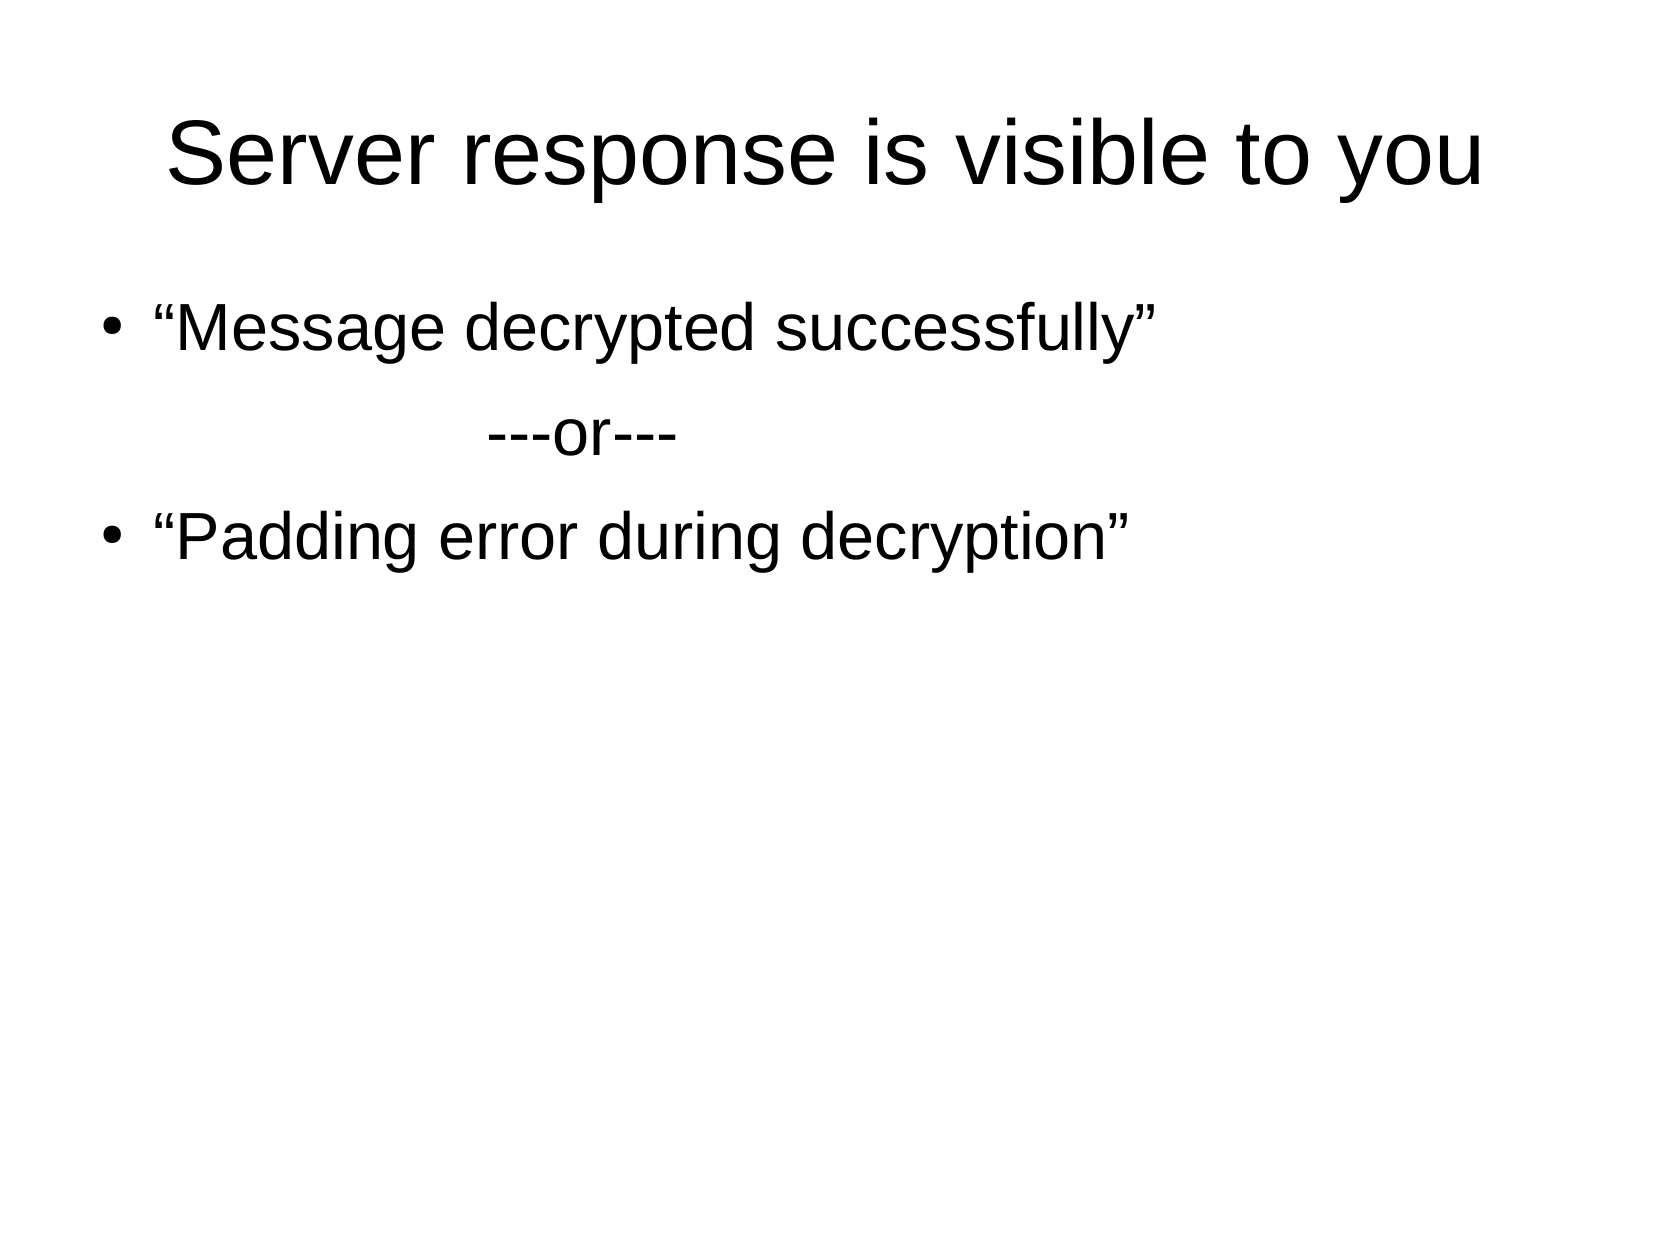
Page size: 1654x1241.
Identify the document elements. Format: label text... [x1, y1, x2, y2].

title Server response is visible to you [82, 49, 1571, 257]
list “Message decrypted successfully” ---or--- “Padding error during decryption” [82, 290, 1571, 1010]
